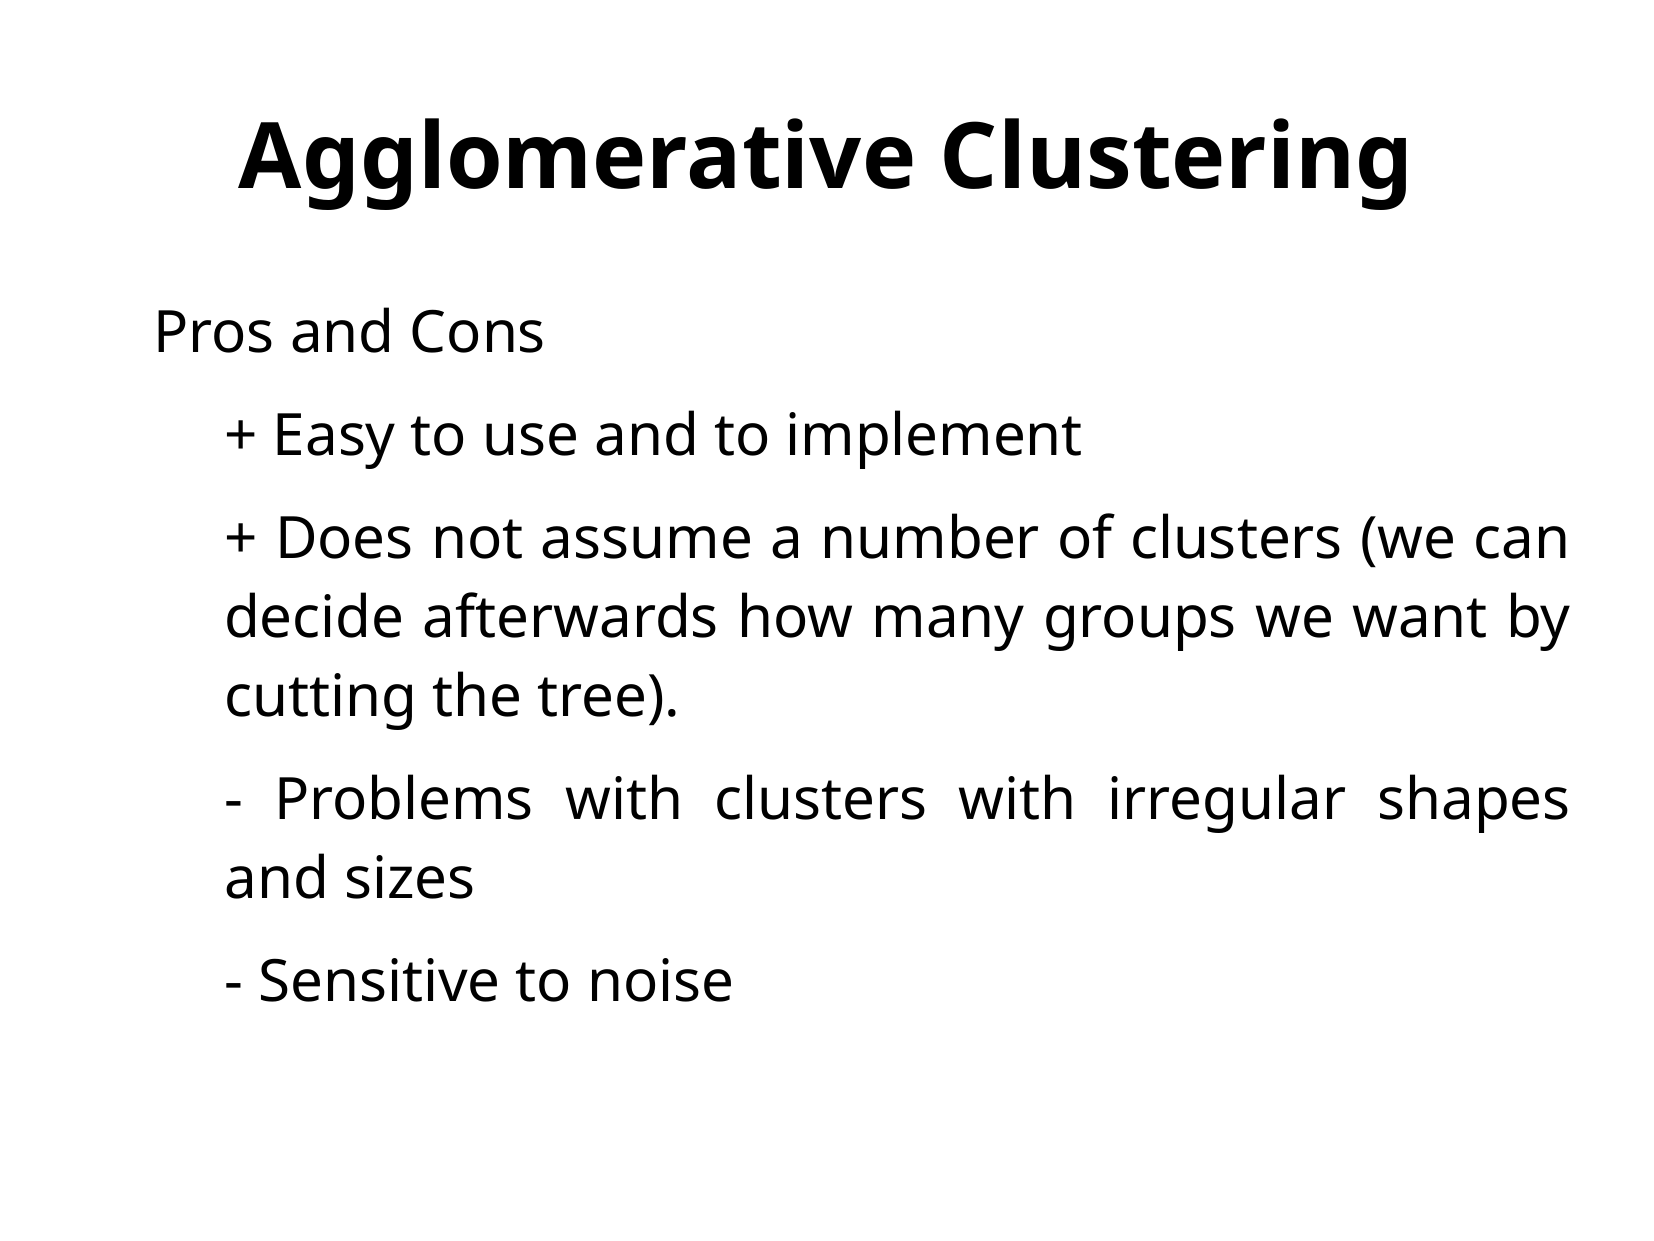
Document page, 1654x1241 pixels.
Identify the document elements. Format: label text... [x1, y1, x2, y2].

title Agglomerative Clustering [82, 49, 1571, 257]
list Pros and Cons + Easy to use and to implement + Does not assume a number of clusters (we can decide afterwards how many groups we want by cutting the tree). - Problems with clusters with irregular shapes and sizes - Sensitive to noise [82, 290, 1571, 1126]
